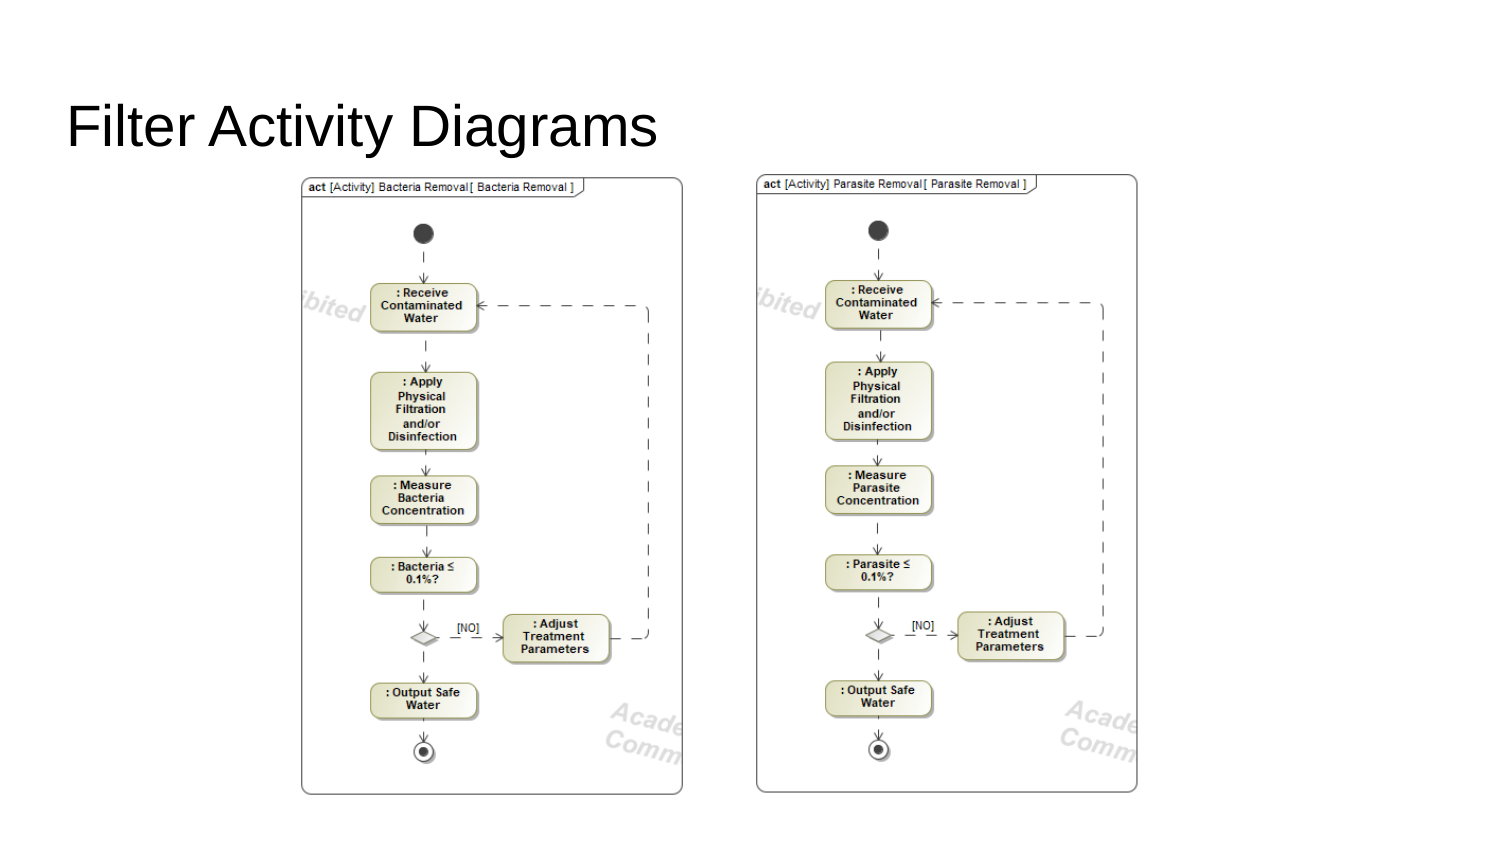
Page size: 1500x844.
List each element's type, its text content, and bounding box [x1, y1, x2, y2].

picture [752, 172, 1146, 800]
picture [297, 172, 686, 800]
title Filter Activity Diagrams [51, 72, 1449, 167]
